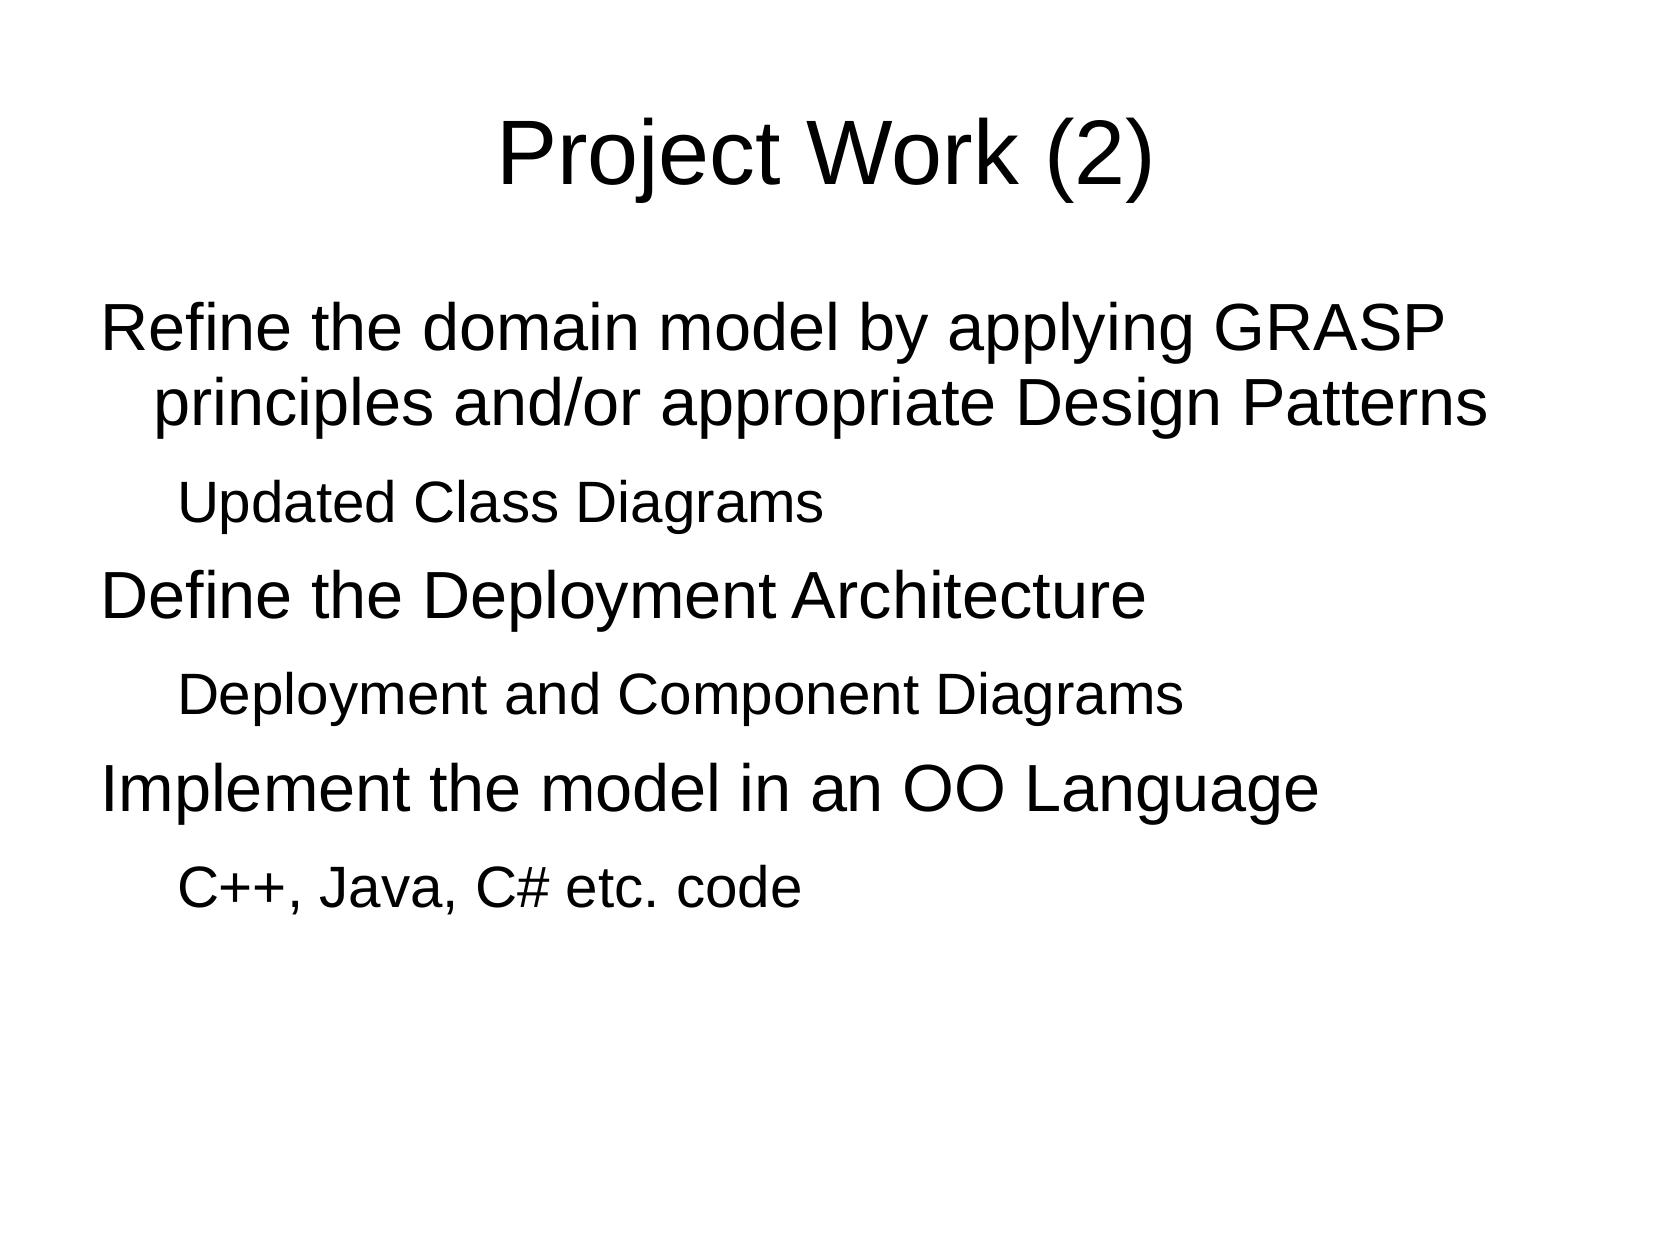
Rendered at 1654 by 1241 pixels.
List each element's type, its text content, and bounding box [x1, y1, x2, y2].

title Project Work (2) [82, 56, 1571, 250]
list Refine the domain model by applying GRASP principles and/or appropriate Design Patterns Updated Class Diagrams Define the Deployment Architecture Deployment and Component Diagrams Implement the model in an OO Language C++, Java, C# etc. code [82, 290, 1571, 1094]
